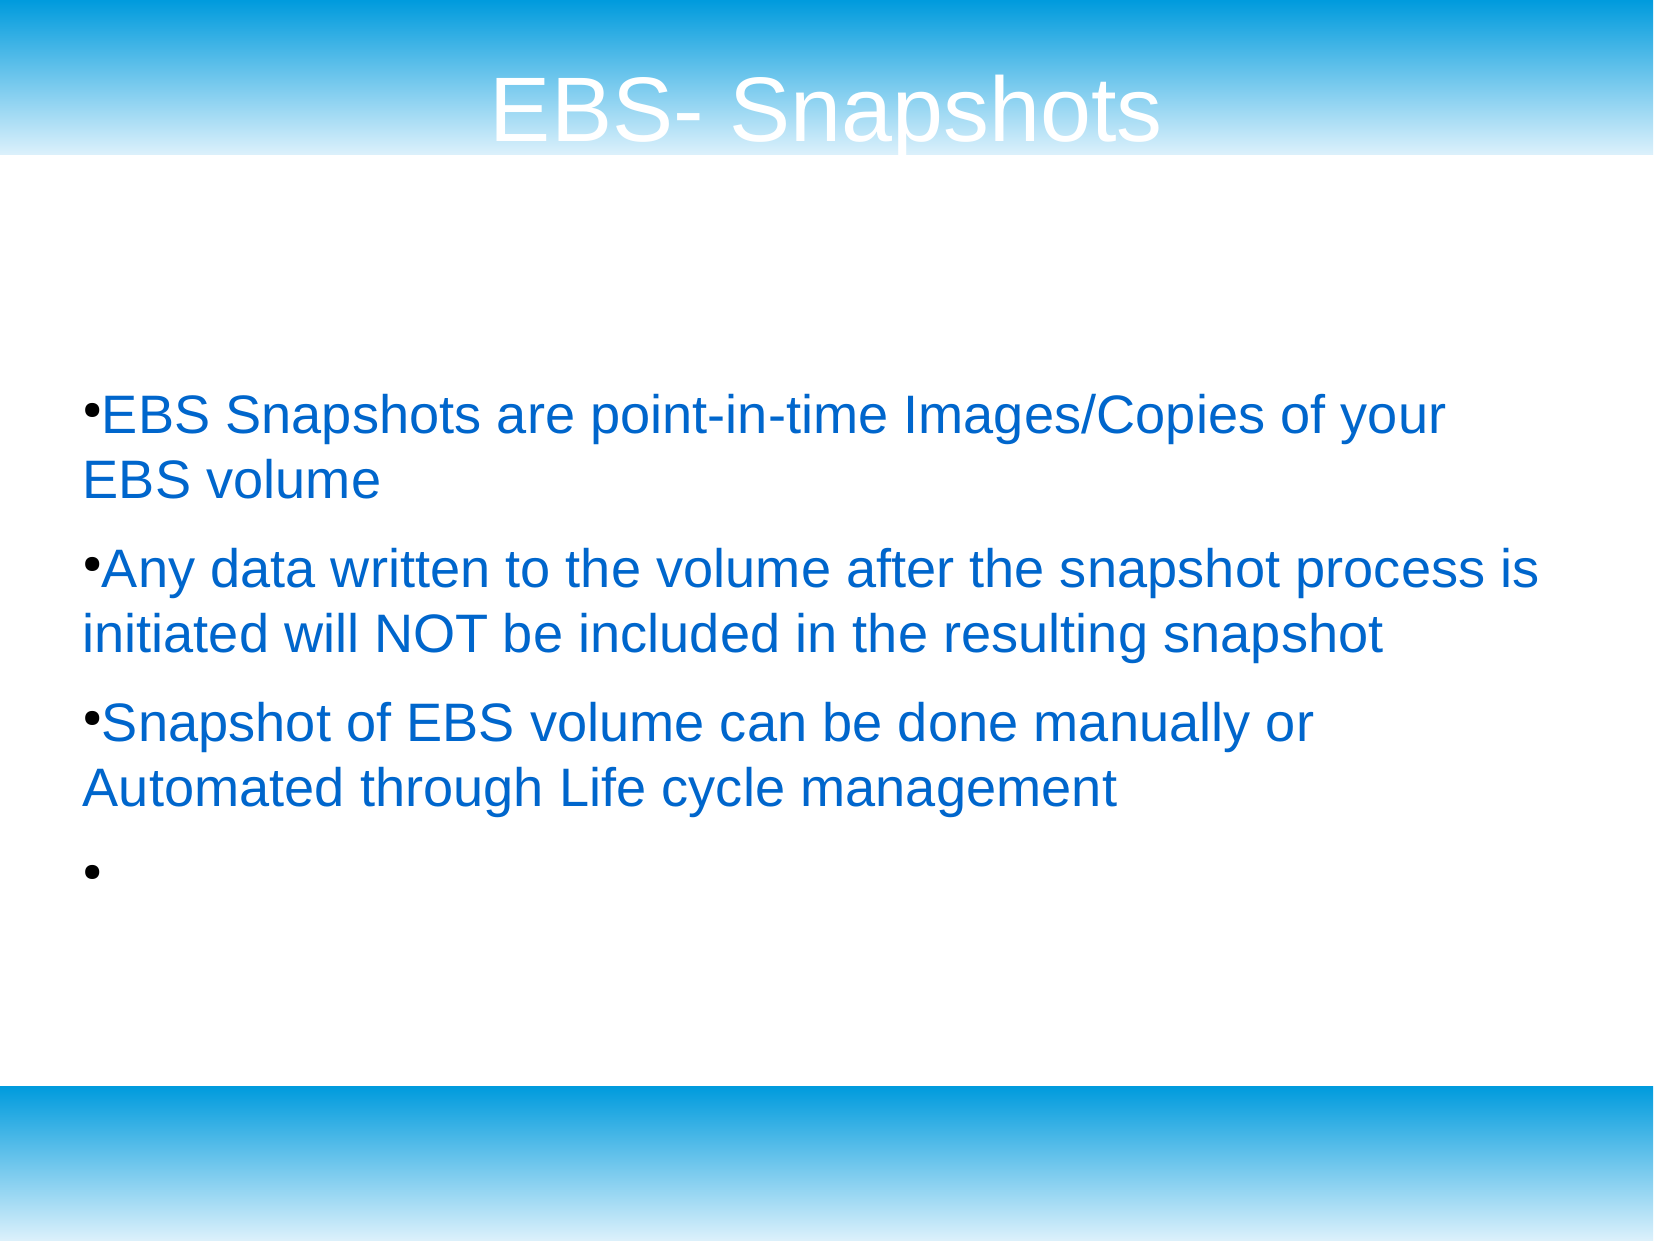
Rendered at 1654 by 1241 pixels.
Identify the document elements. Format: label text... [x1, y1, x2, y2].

list EBS Snapshots are point-in-time Images/Copies of your EBS volume Any data written to the volume after the snapshot process is initiated will NOT be included in the resulting snapshot Snapshot of EBS volume can be done manually or Automated through Life cycle management [82, 290, 1571, 1010]
title EBS- Snapshots [82, 49, 1571, 155]
